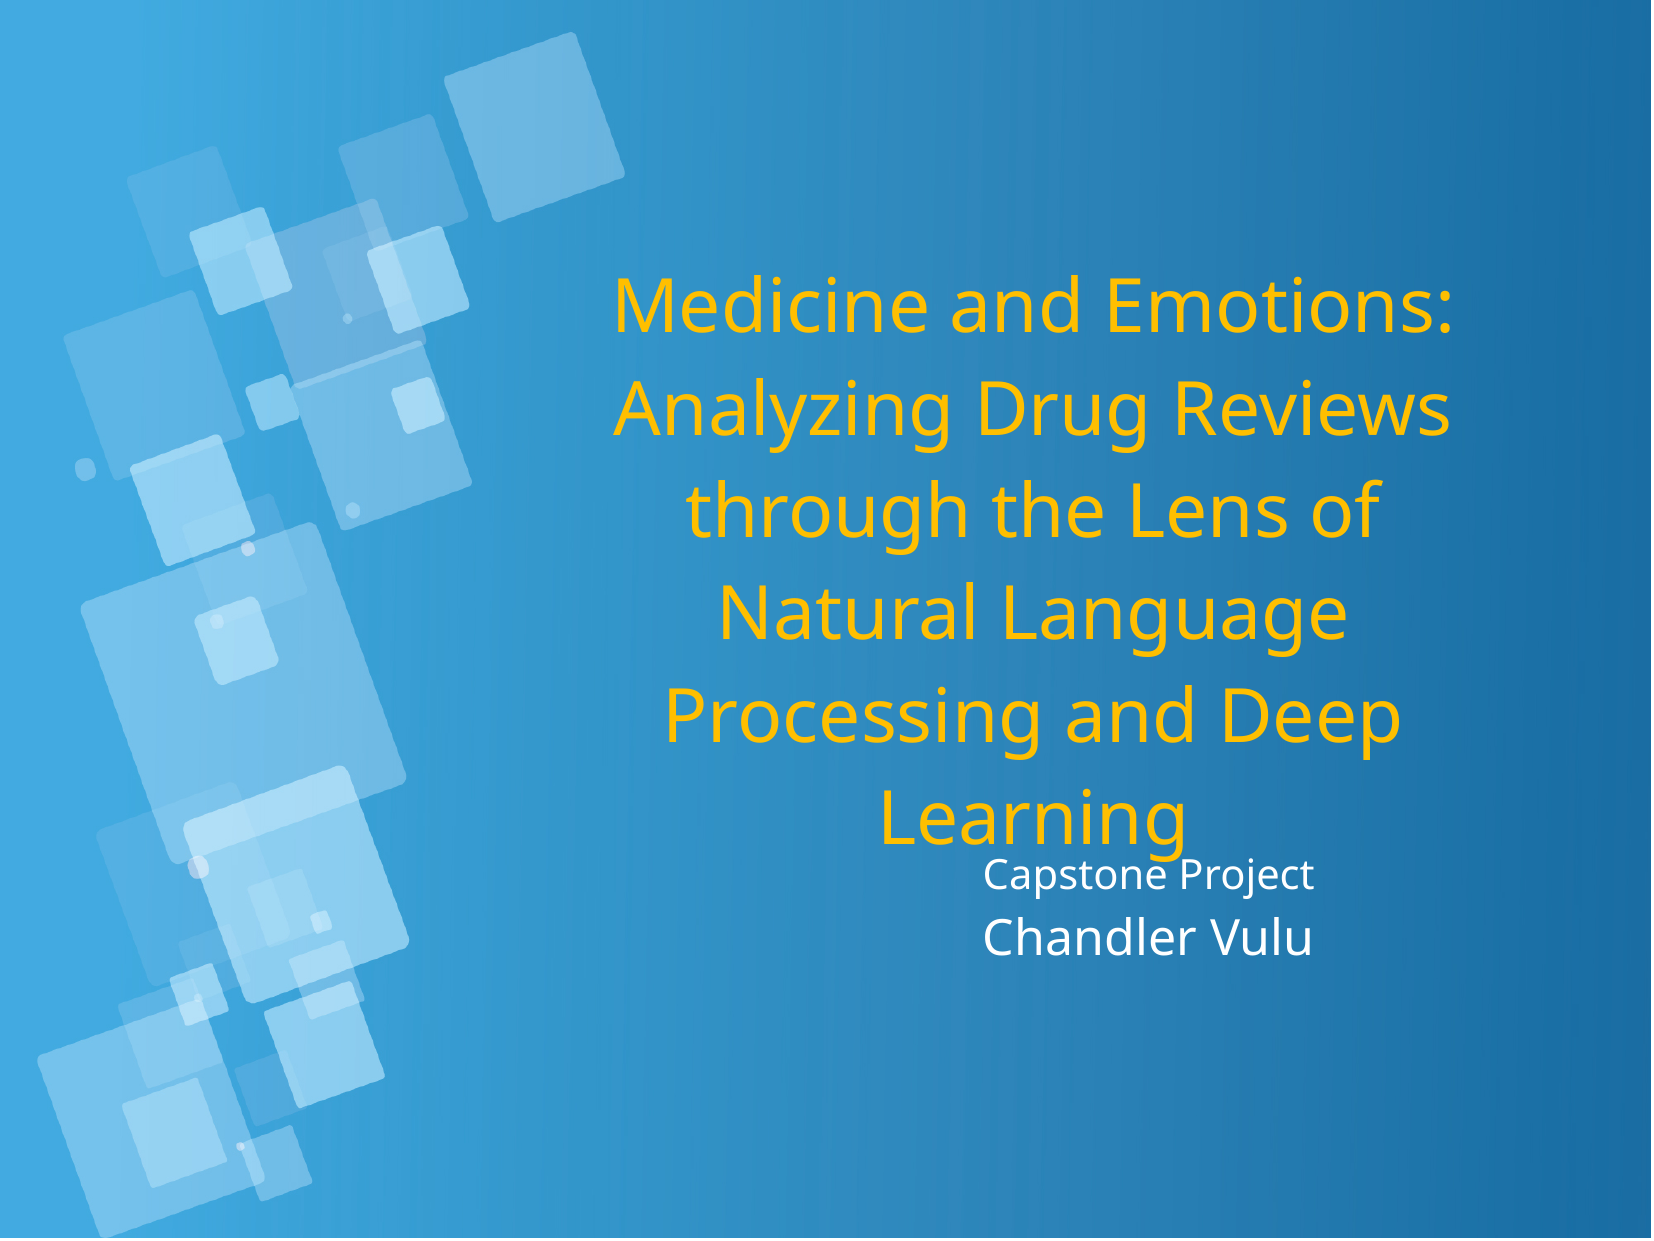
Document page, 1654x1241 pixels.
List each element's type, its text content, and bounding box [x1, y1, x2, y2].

picture [0, 0, 1651, 1238]
title Medicine and Emotions: Analyzing Drug Reviews through the Lens of Natural Language Processing and Deep Learning [570, 323, 1497, 796]
subtitle Capstone Project Chandler Vulu [803, 838, 1495, 977]
